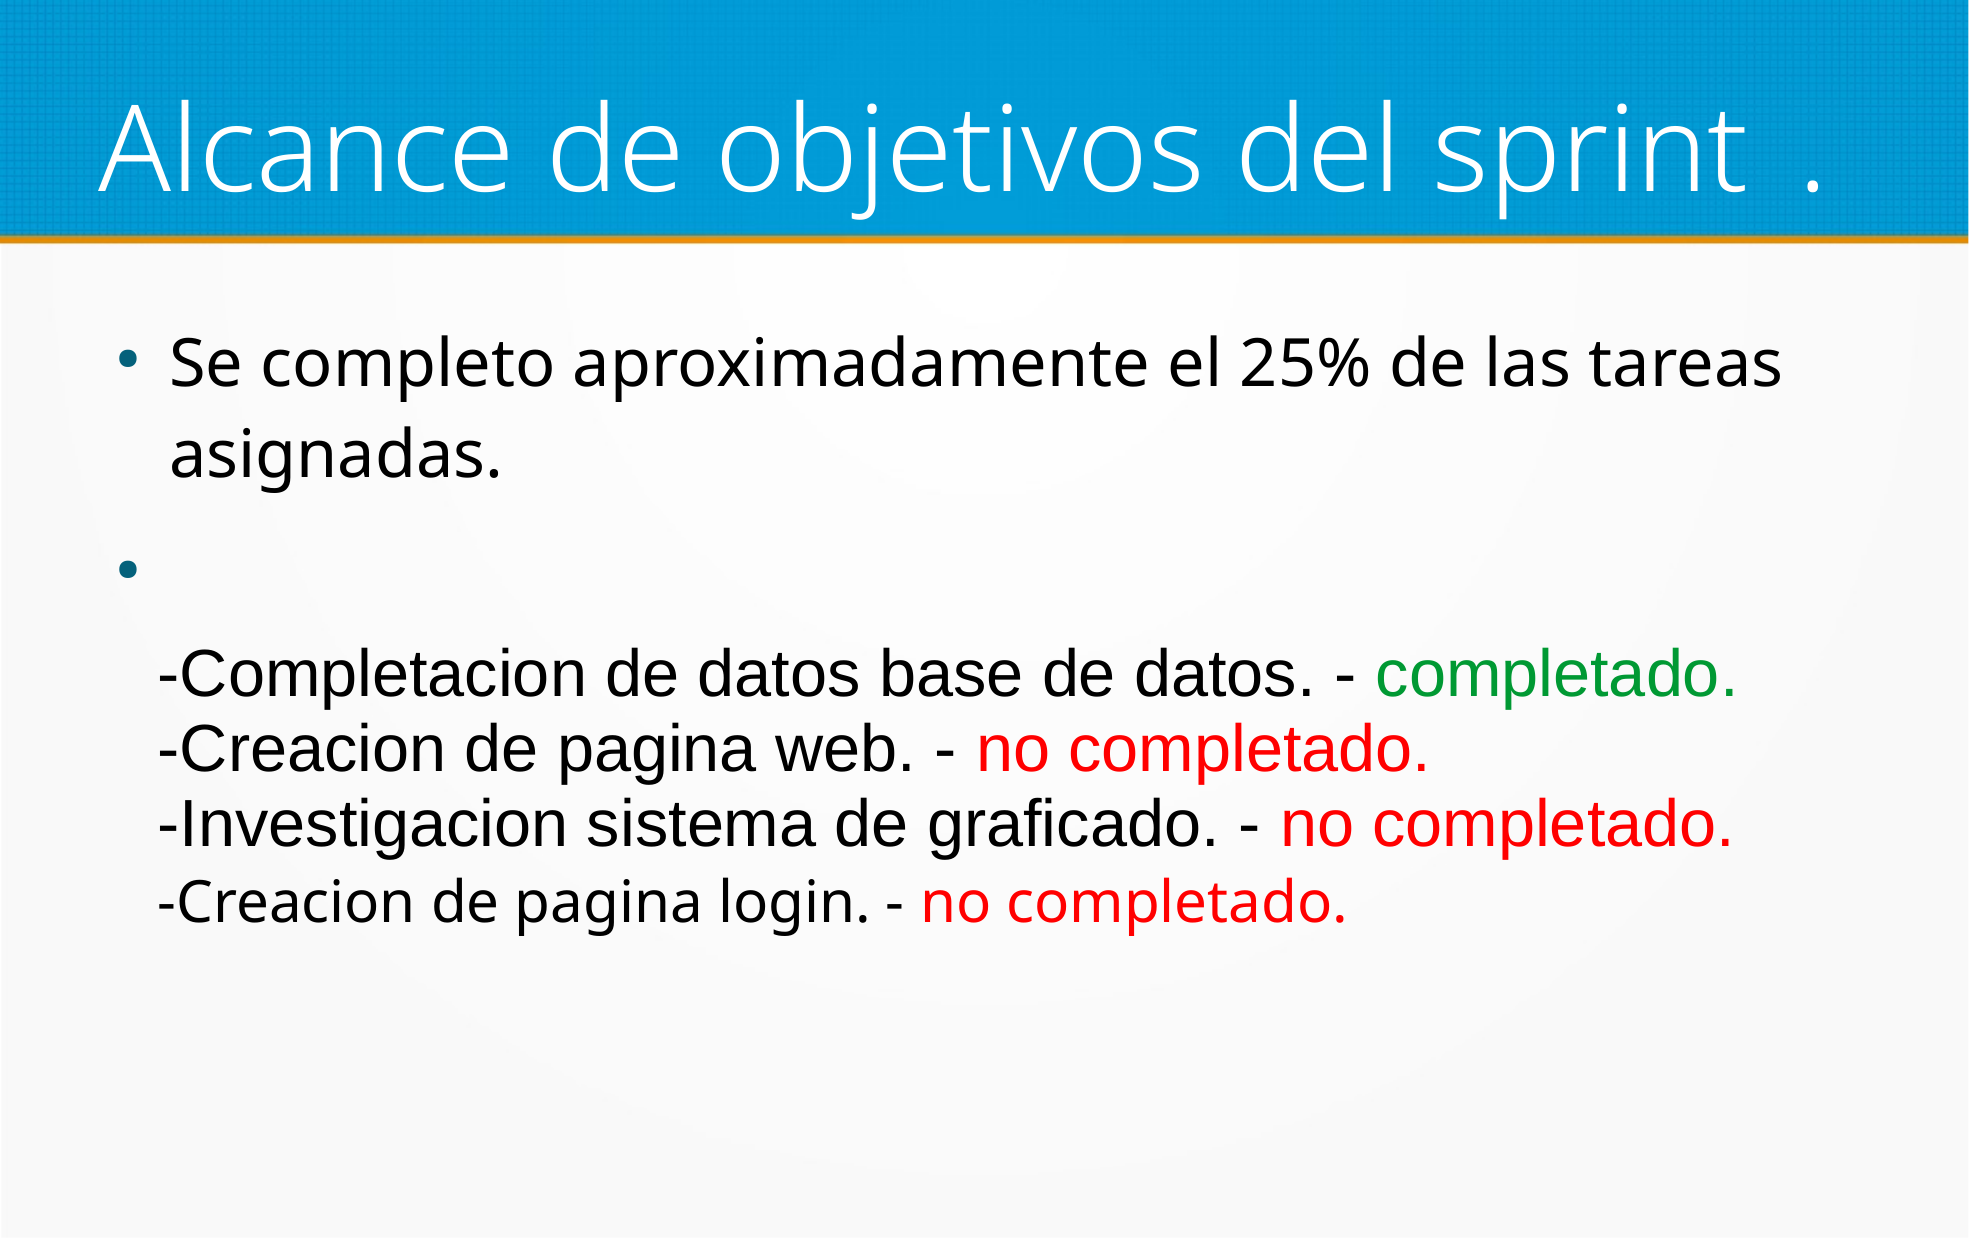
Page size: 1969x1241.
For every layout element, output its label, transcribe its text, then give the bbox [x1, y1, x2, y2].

title Alcance de objetivos del sprint . [98, 19, 1870, 227]
picture [0, 233, 1969, 1241]
list Se completo aproximadamente el 25% de las tareas asignadas. [98, 315, 1861, 1081]
text_box -Completacion de datos base de datos. - completado. -Creacion de pagina web. - no completado. -Investigacion sistema de graficado. - no completado. -Creacion de pagina login. - no completado. [151, 496, 1843, 1081]
